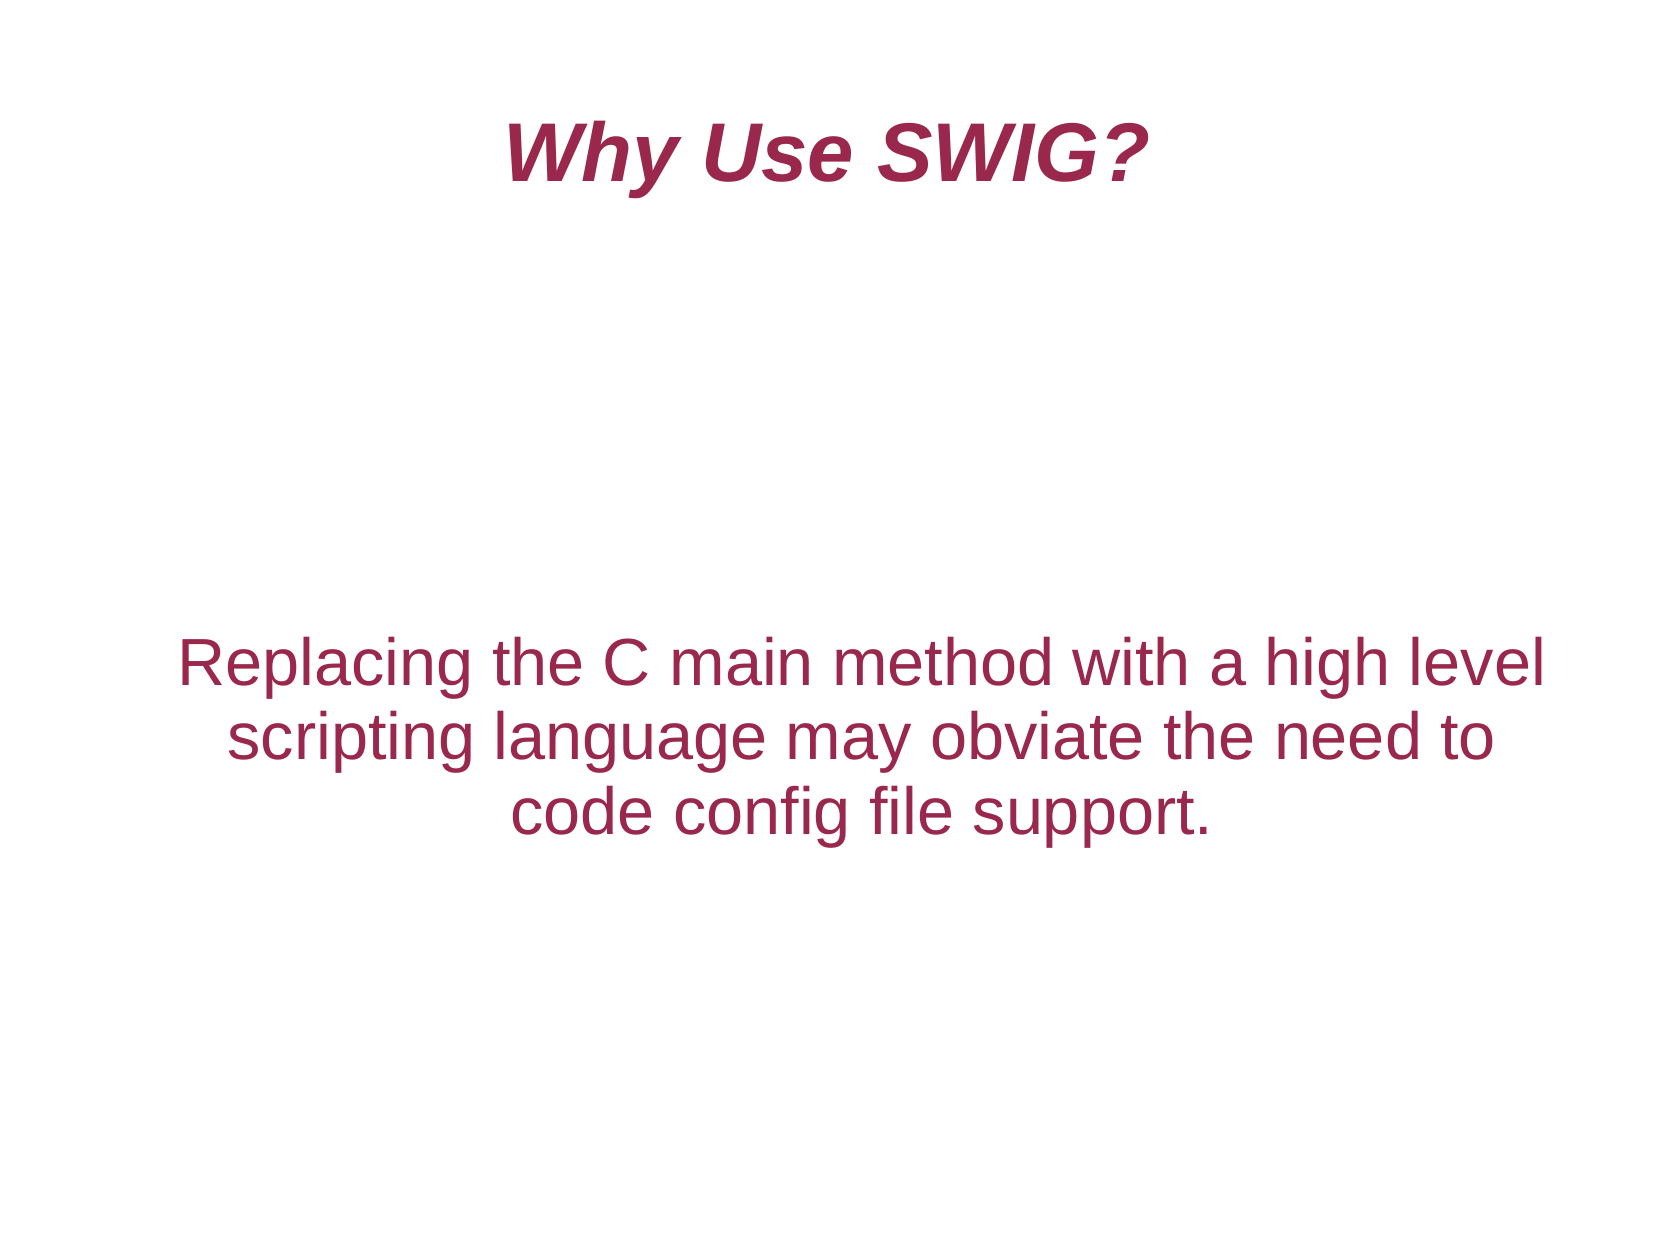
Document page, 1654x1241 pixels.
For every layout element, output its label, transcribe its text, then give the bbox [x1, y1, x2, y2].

subtitle Replacing the C main method with a high level scripting language may obviate the need to code config file support. [82, 290, 1571, 1109]
title Why Use SWIG? [82, 49, 1571, 257]
